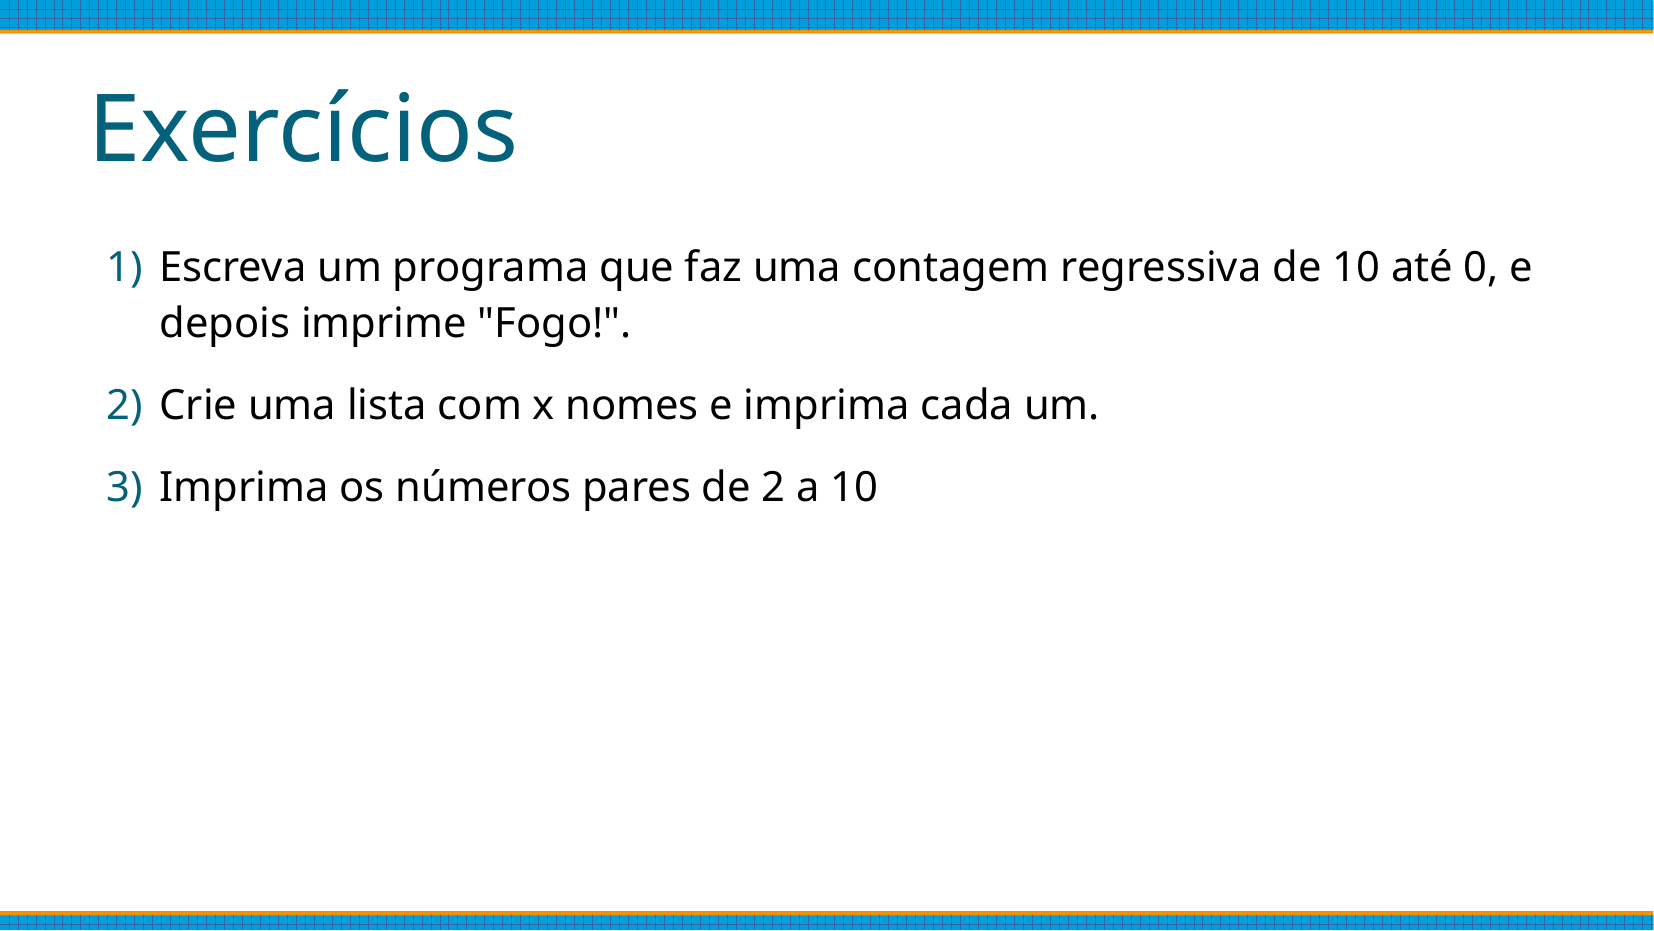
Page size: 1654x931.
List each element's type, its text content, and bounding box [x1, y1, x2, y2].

list Escreva um programa que faz uma contagem regressiva de 10 até 0, e depois imprime "Fogo!". Crie uma lista com x nomes e imprima cada um. Imprima os números pares de 2 a 10 [88, 236, 1565, 901]
title Exercícios [88, 44, 1565, 207]
